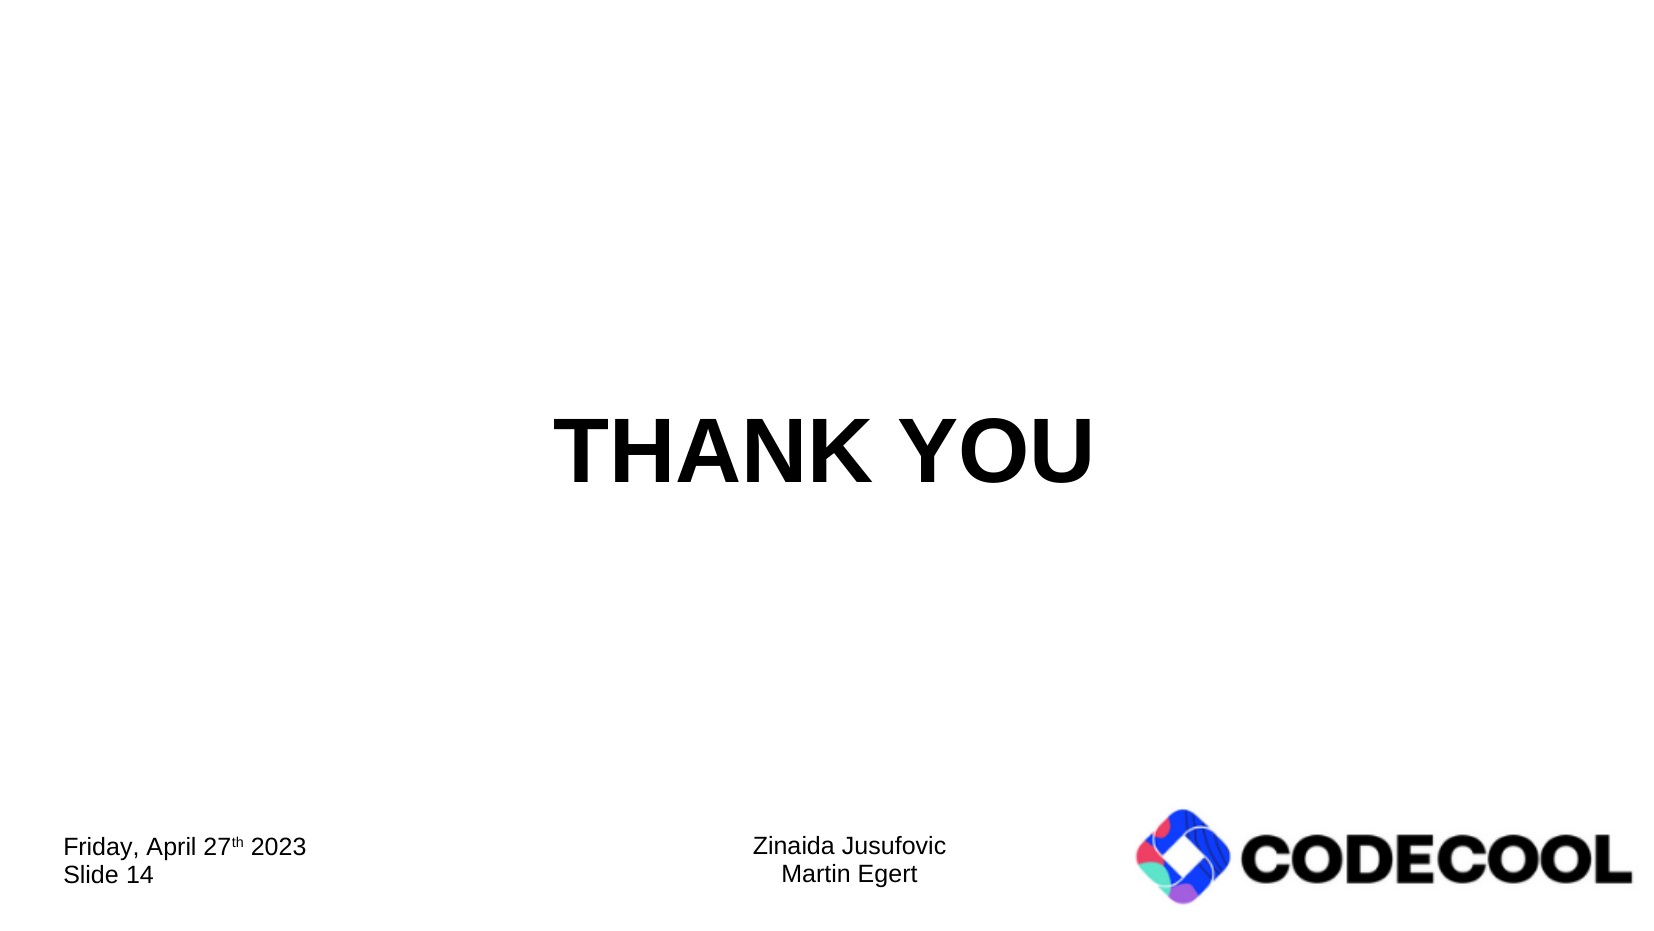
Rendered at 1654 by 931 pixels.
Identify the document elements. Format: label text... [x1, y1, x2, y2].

text_box Friday, April 27th 2023 Slide <number> [63, 833, 497, 890]
picture [1134, 783, 1654, 931]
text_box Zinaida Jusufovic Martin Egert [497, 817, 1203, 902]
title THANK YOU [0, 373, 1651, 529]
